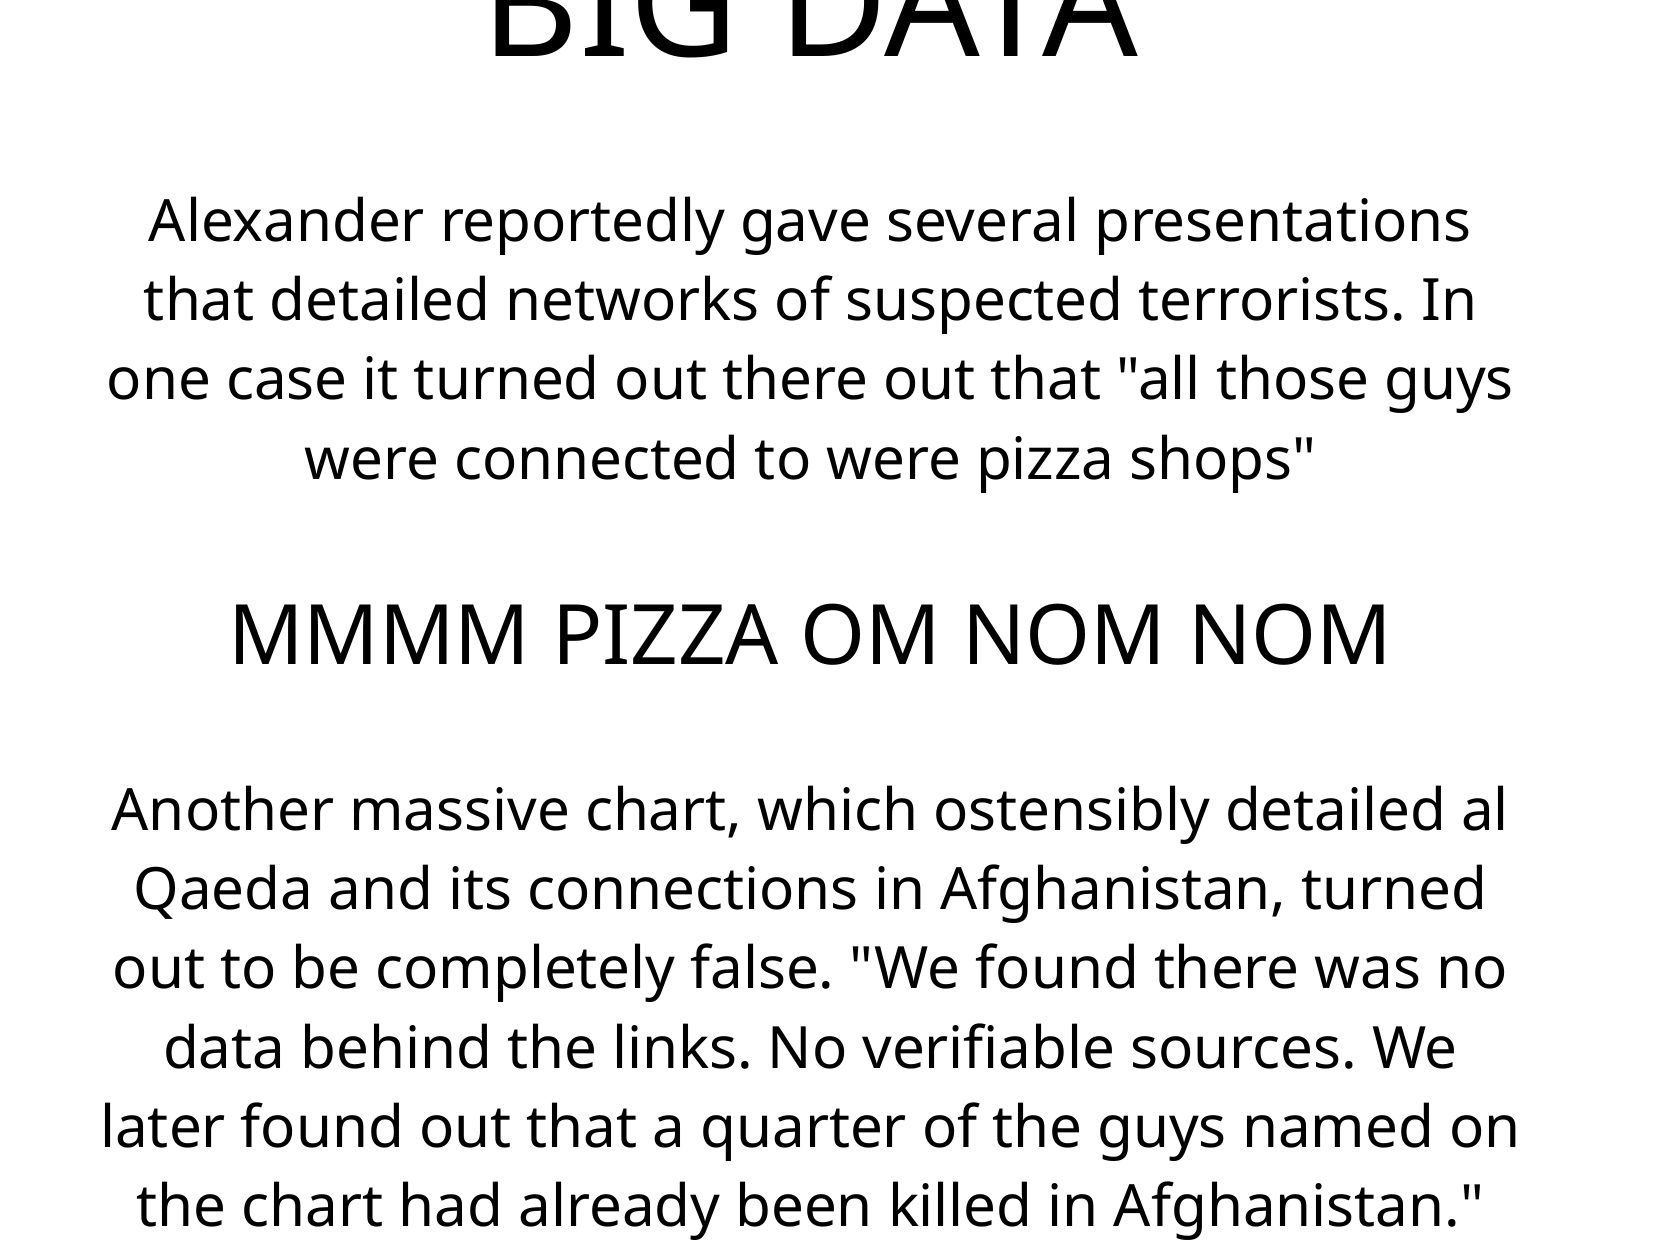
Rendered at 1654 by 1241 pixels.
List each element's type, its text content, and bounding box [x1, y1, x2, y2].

text_box BIG DATA Alexander reportedly gave several presentations that detailed networks of suspected terrorists. In one case it turned out there out that "all those guys were connected to were pizza shops" MMMM PIZZA OM NOM NOM Another massive chart, which ostensibly detailed al Qaeda and its connections in Afghanistan, turned out to be completely false. "We found there was no data behind the links. No verifiable sources. We later found out that a quarter of the guys named on the chart had already been killed in Afghanistan." [82, 72, 1538, 1068]
